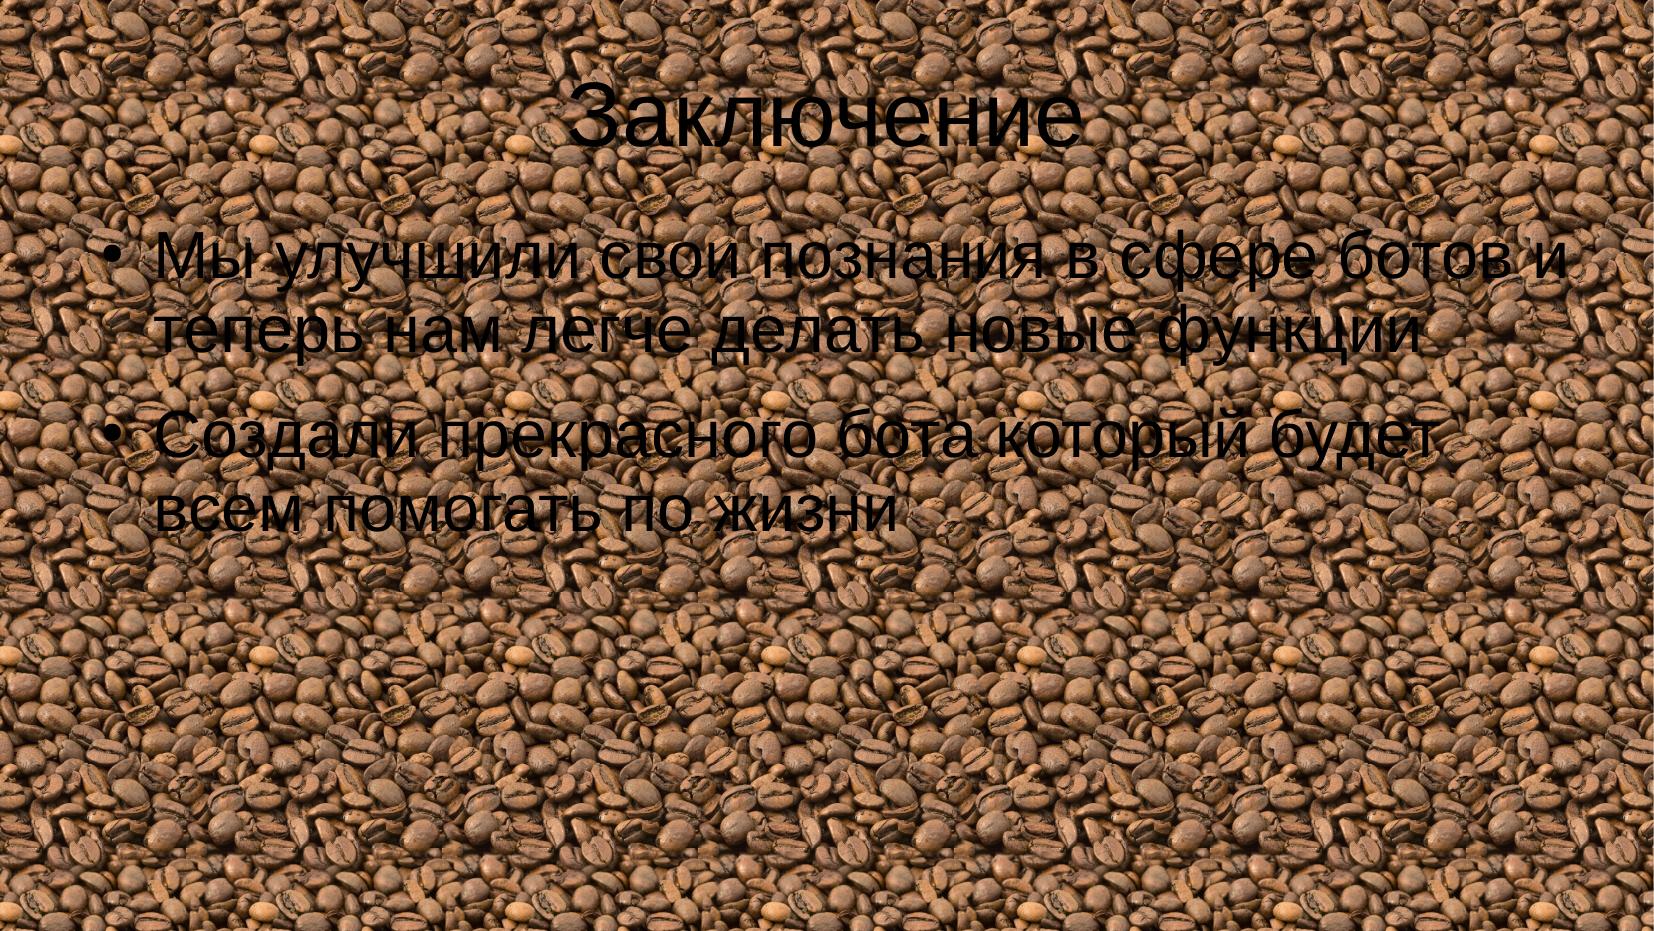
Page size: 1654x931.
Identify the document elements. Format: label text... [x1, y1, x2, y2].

list Мы улучшили свои познания в сфере ботов и теперь нам легче делать новые функции Создали прекрасного бота который будет всем помогать по жизни [82, 217, 1571, 758]
title Заключение [82, 37, 1571, 193]
picture [0, 0, 1654, 931]
